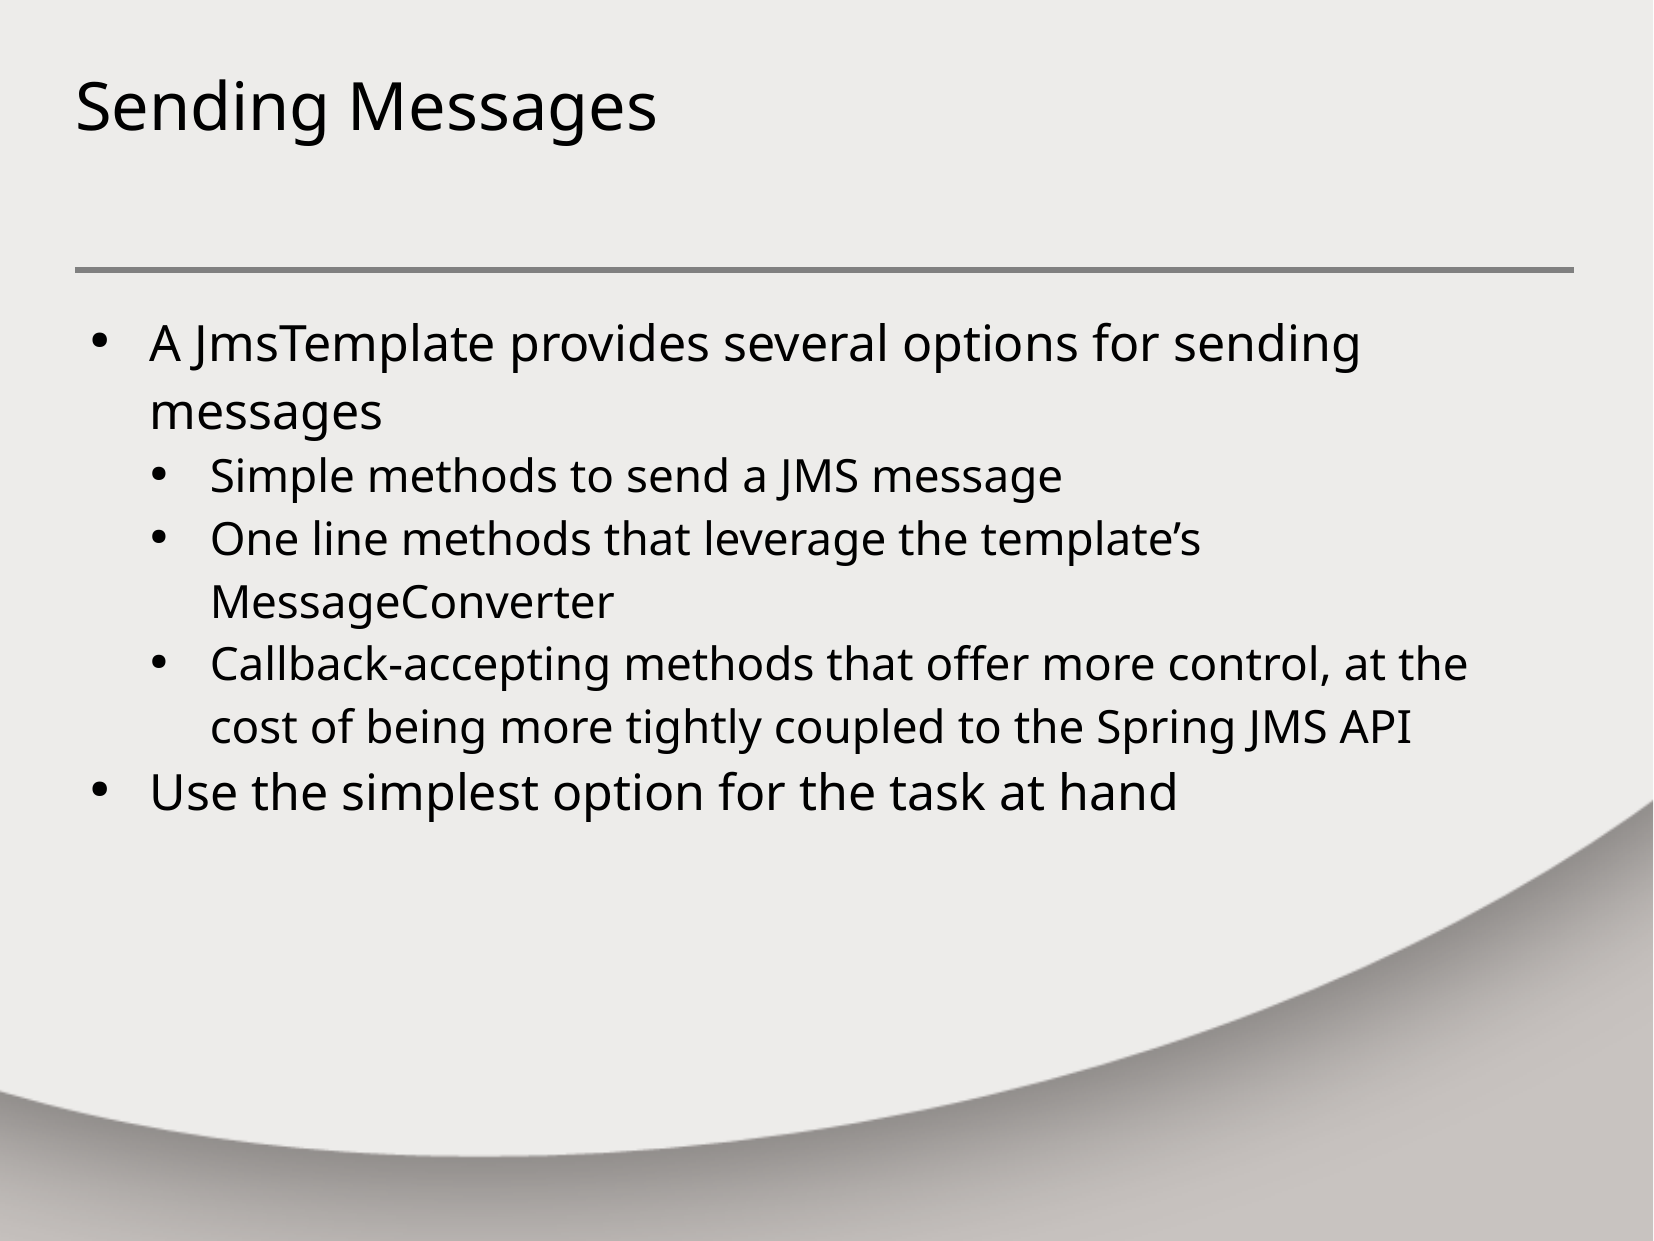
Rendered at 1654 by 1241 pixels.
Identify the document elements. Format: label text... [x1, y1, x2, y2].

picture [0, 0, 1654, 1241]
title Sending Messages [75, 75, 1575, 226]
text_box A JmsTemplate provides several options for sending messages Simple methods to send a JMS message One line methods that leverage the template’s MessageConverter Callback-accepting methods that offer more control, at the cost of being more tightly coupled to the Spring JMS API Use the simplest option for the task at hand [75, 300, 1576, 1163]
